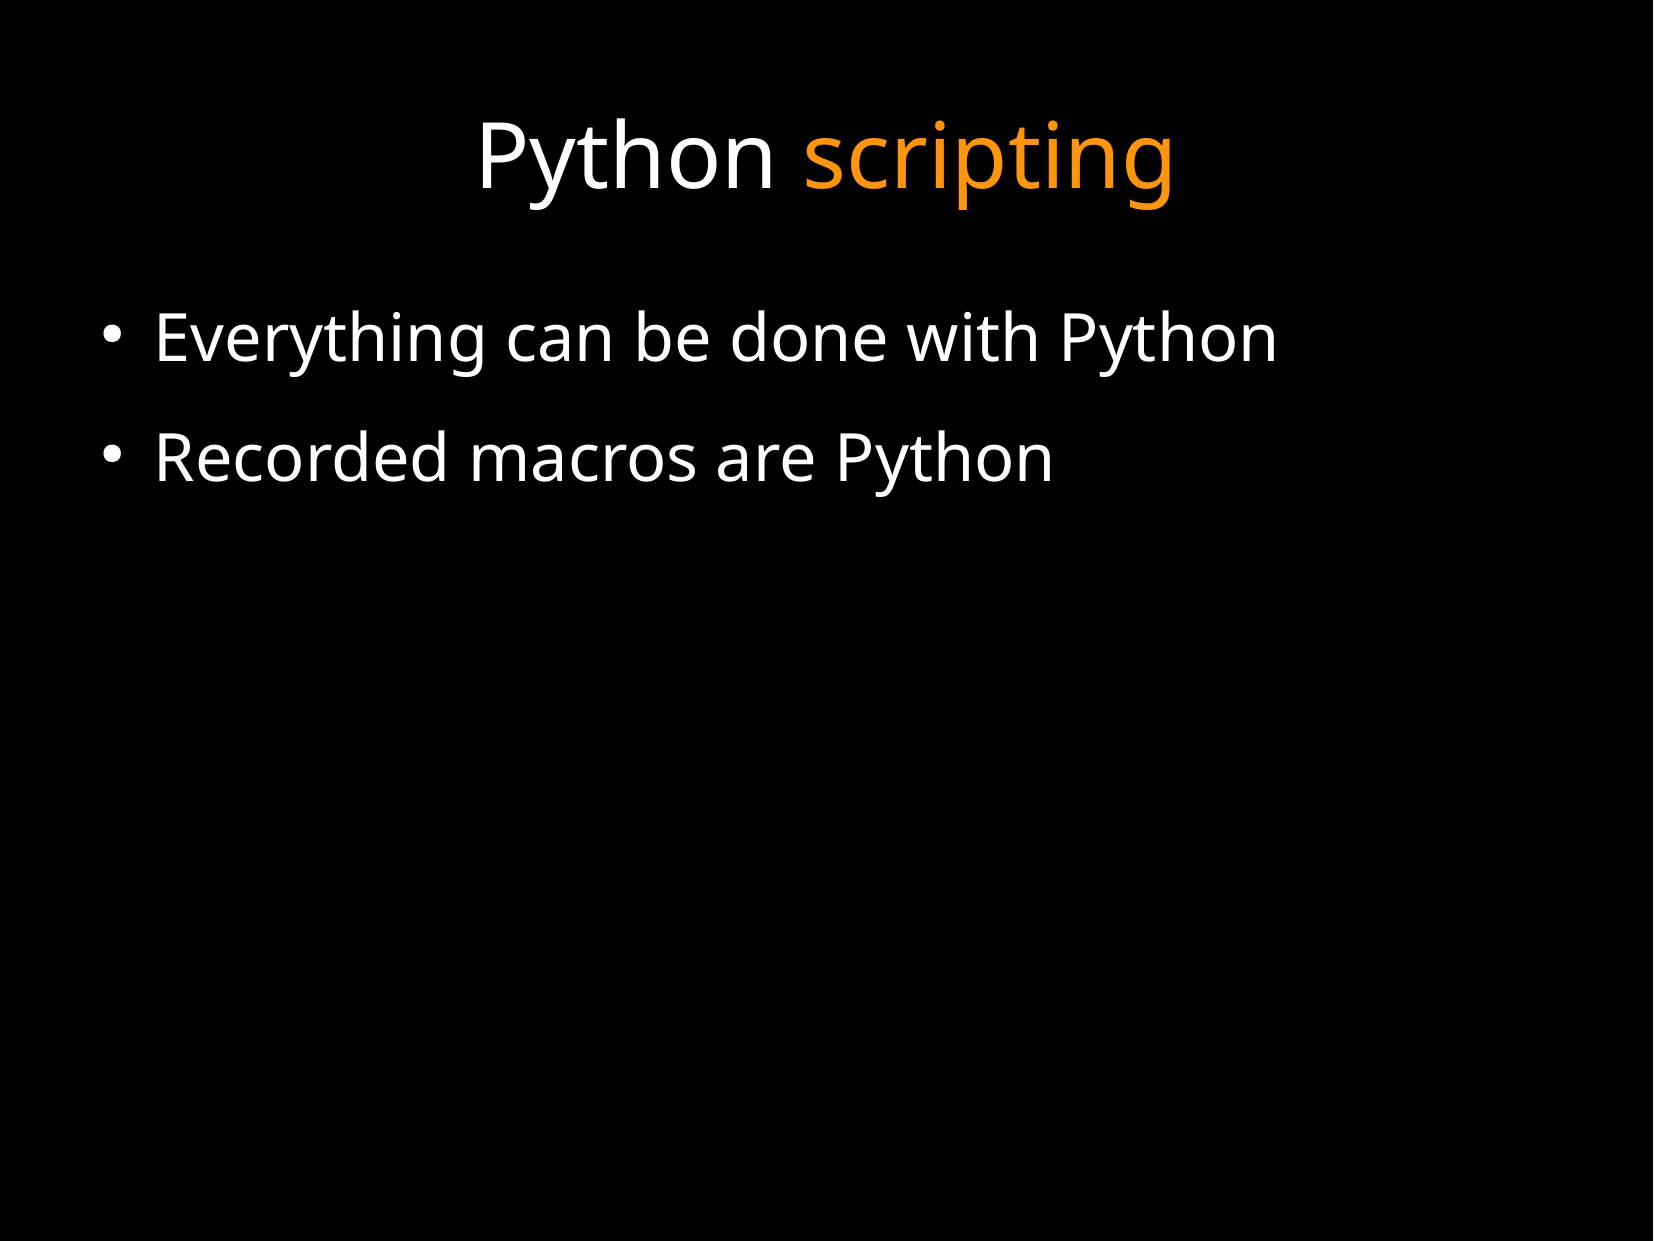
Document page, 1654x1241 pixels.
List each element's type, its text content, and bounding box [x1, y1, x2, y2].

title Python scripting [82, 49, 1571, 257]
list Everything can be done with Python Recorded macros are Python [82, 290, 1571, 1010]
